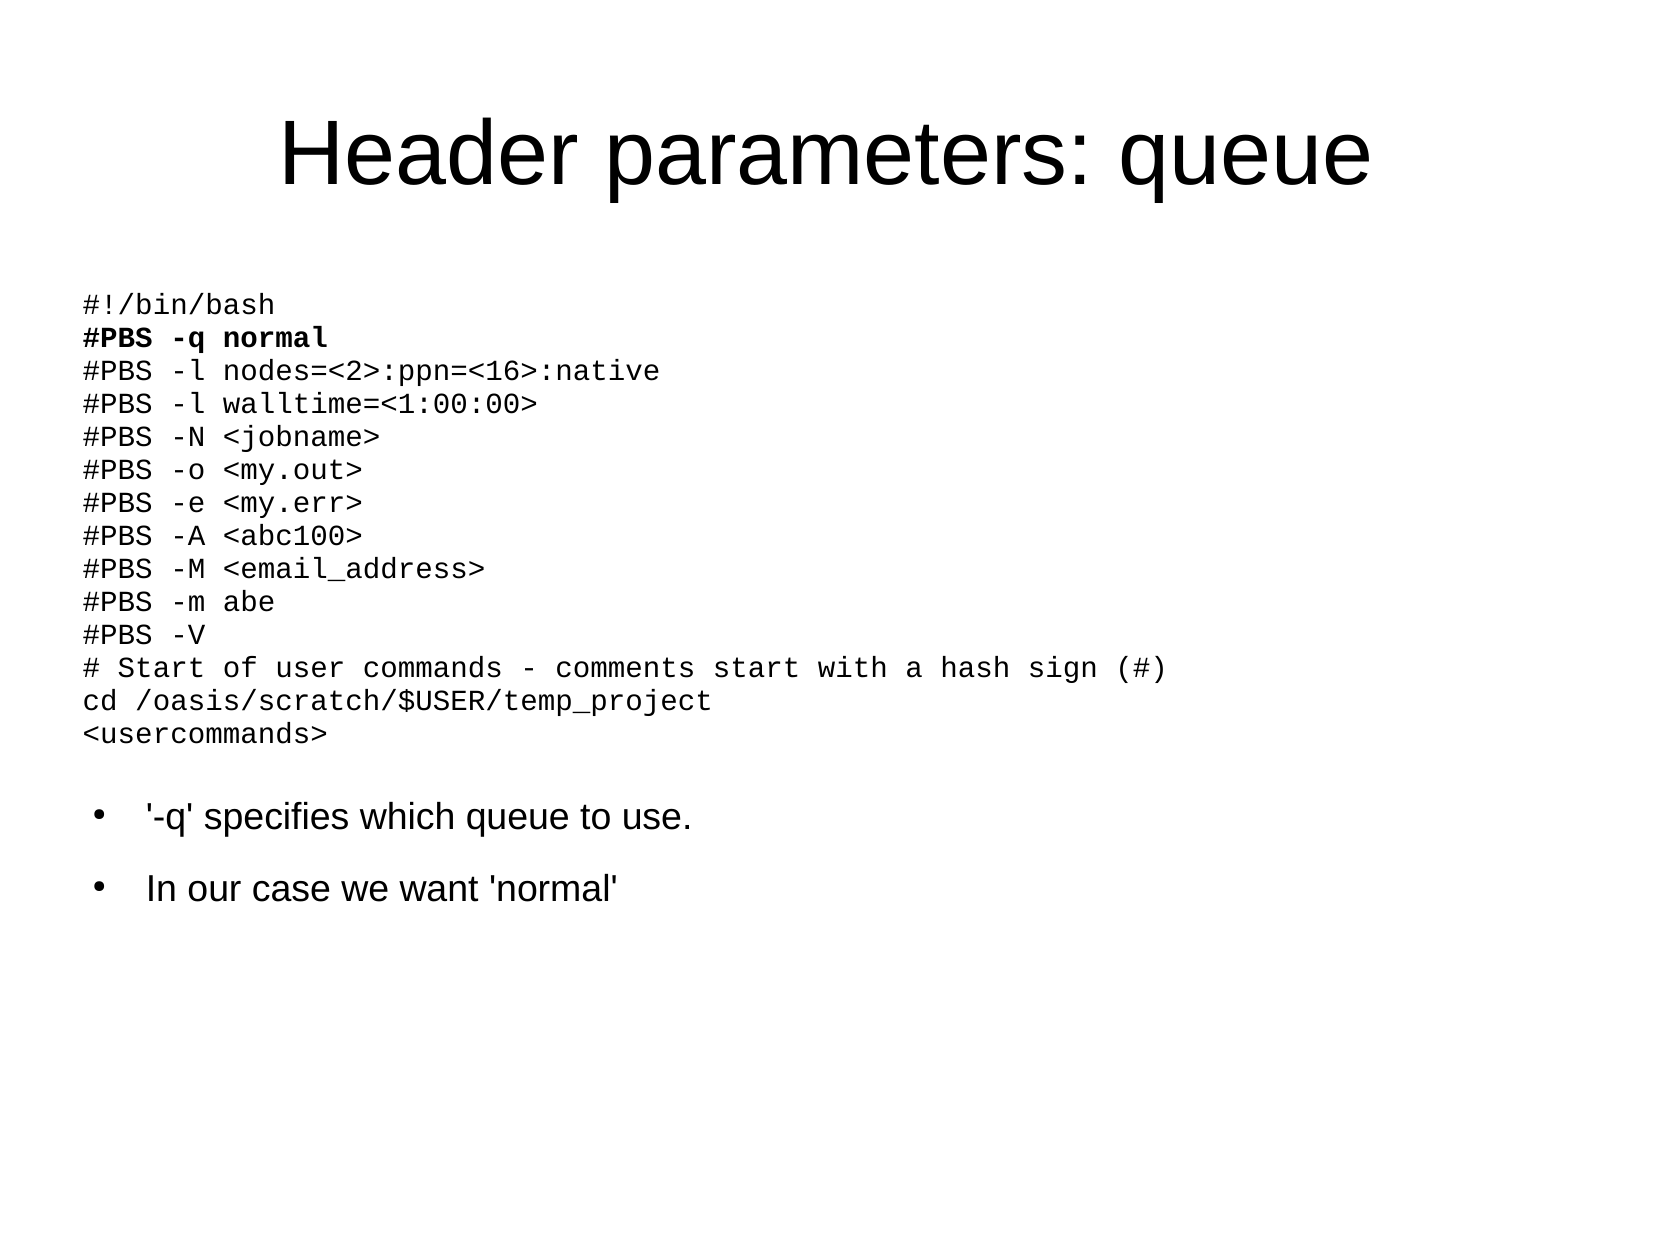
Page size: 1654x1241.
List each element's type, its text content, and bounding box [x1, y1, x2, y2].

title Header parameters: queue [82, 49, 1571, 257]
list '-q' specifies which queue to use. In our case we want 'normal' [74, 795, 1530, 1141]
list #!/bin/bash #PBS -q normal #PBS -l nodes=<2>:ppn=<16>:native #PBS -l walltime=<1:00:00> #PBS -N <jobname> #PBS -o <my.out> #PBS -e <my.err> #PBS -A <abc100> #PBS -M <email_address> #PBS -m abe #PBS -V # Start of user commands - comments start with a hash sign (#) cd /oasis/scratch/$USER/temp_project <usercommands> [82, 290, 1538, 781]
